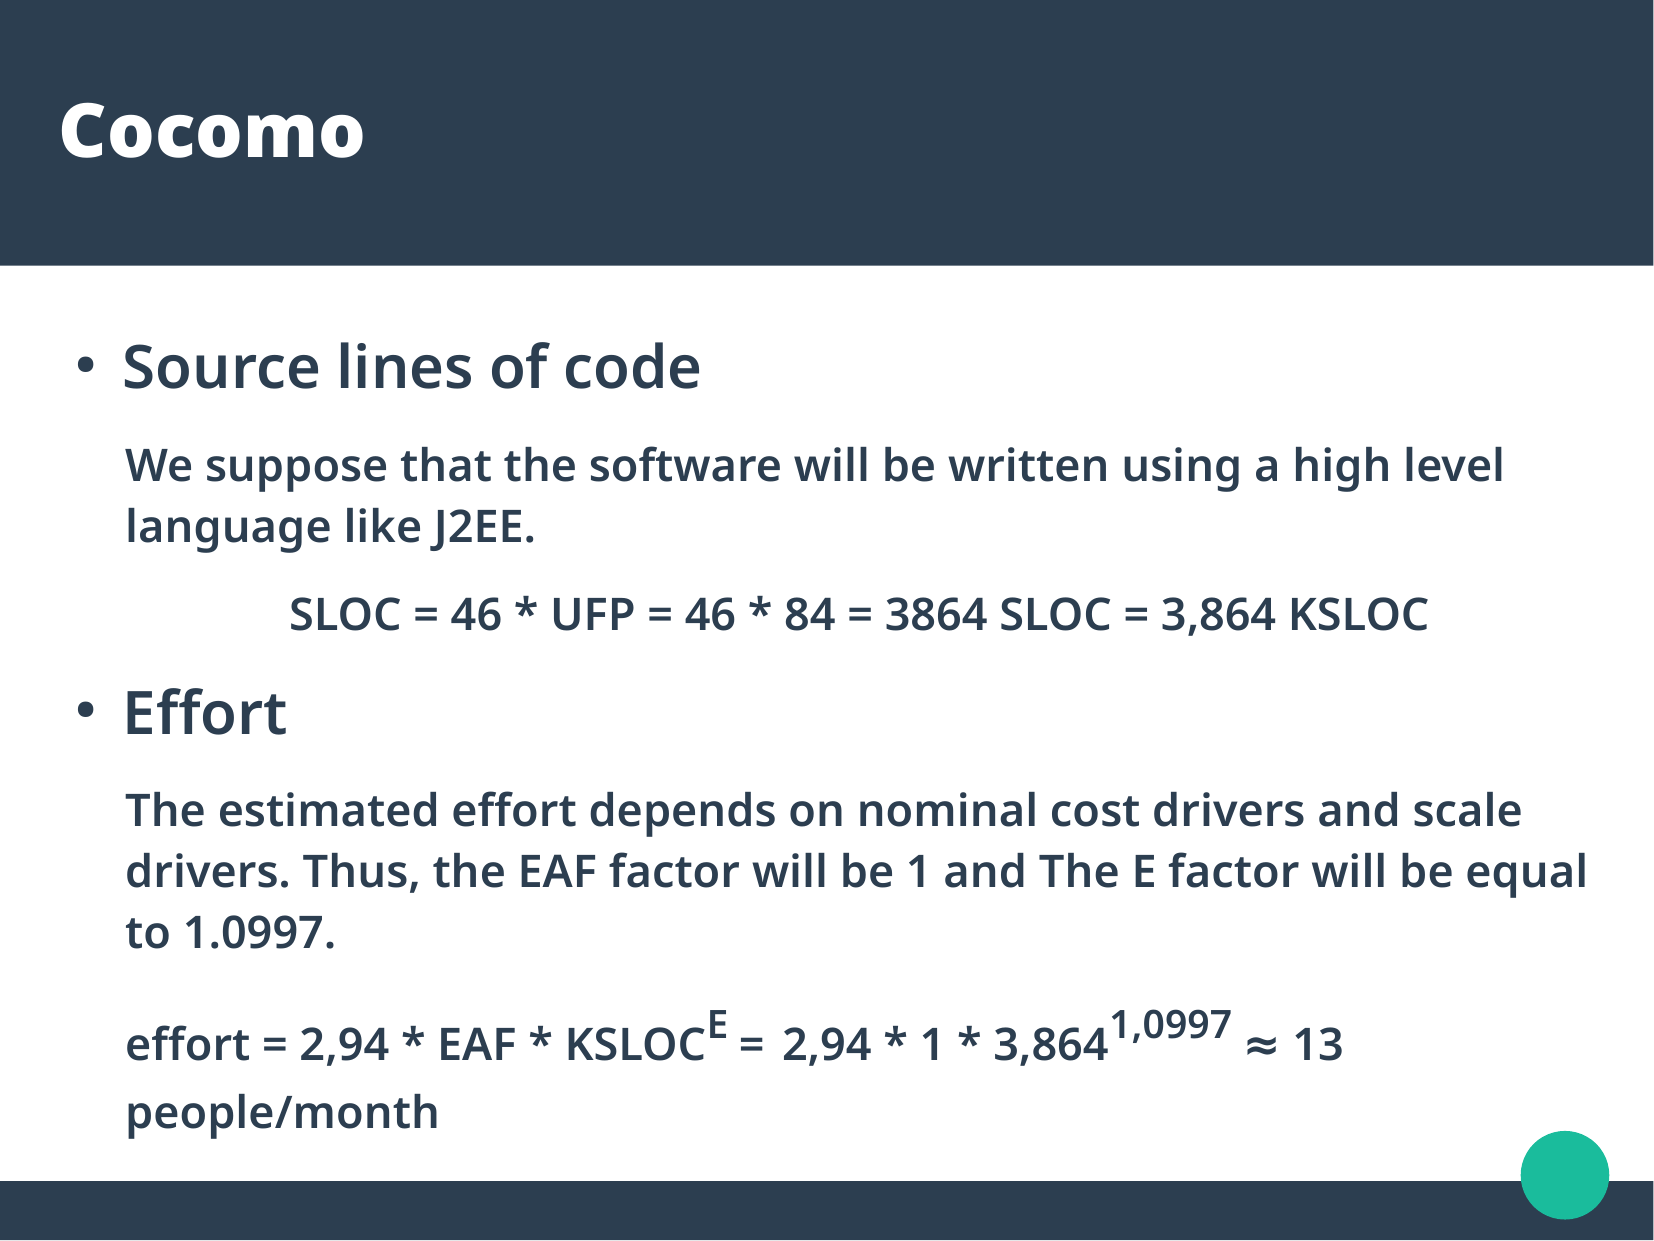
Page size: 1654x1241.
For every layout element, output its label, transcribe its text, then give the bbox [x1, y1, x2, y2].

title Cocomo [59, 49, 1595, 207]
list Source lines of code We suppose that the software will be written using a high level language like J2EE. SLOC = 46 * UFP = 46 * 84 = 3864 SLOC = 3,864 KSLOC Effort The estimated effort depends on nominal cost drivers and scale drivers. Thus, the EAF factor will be 1 and The E factor will be equal to 1.0997. effort = 2,94 * EAF * KSLOCE = 2,94 * 1 * 3,8641,0997 ≈ 13 people/month [59, 324, 1595, 1152]
